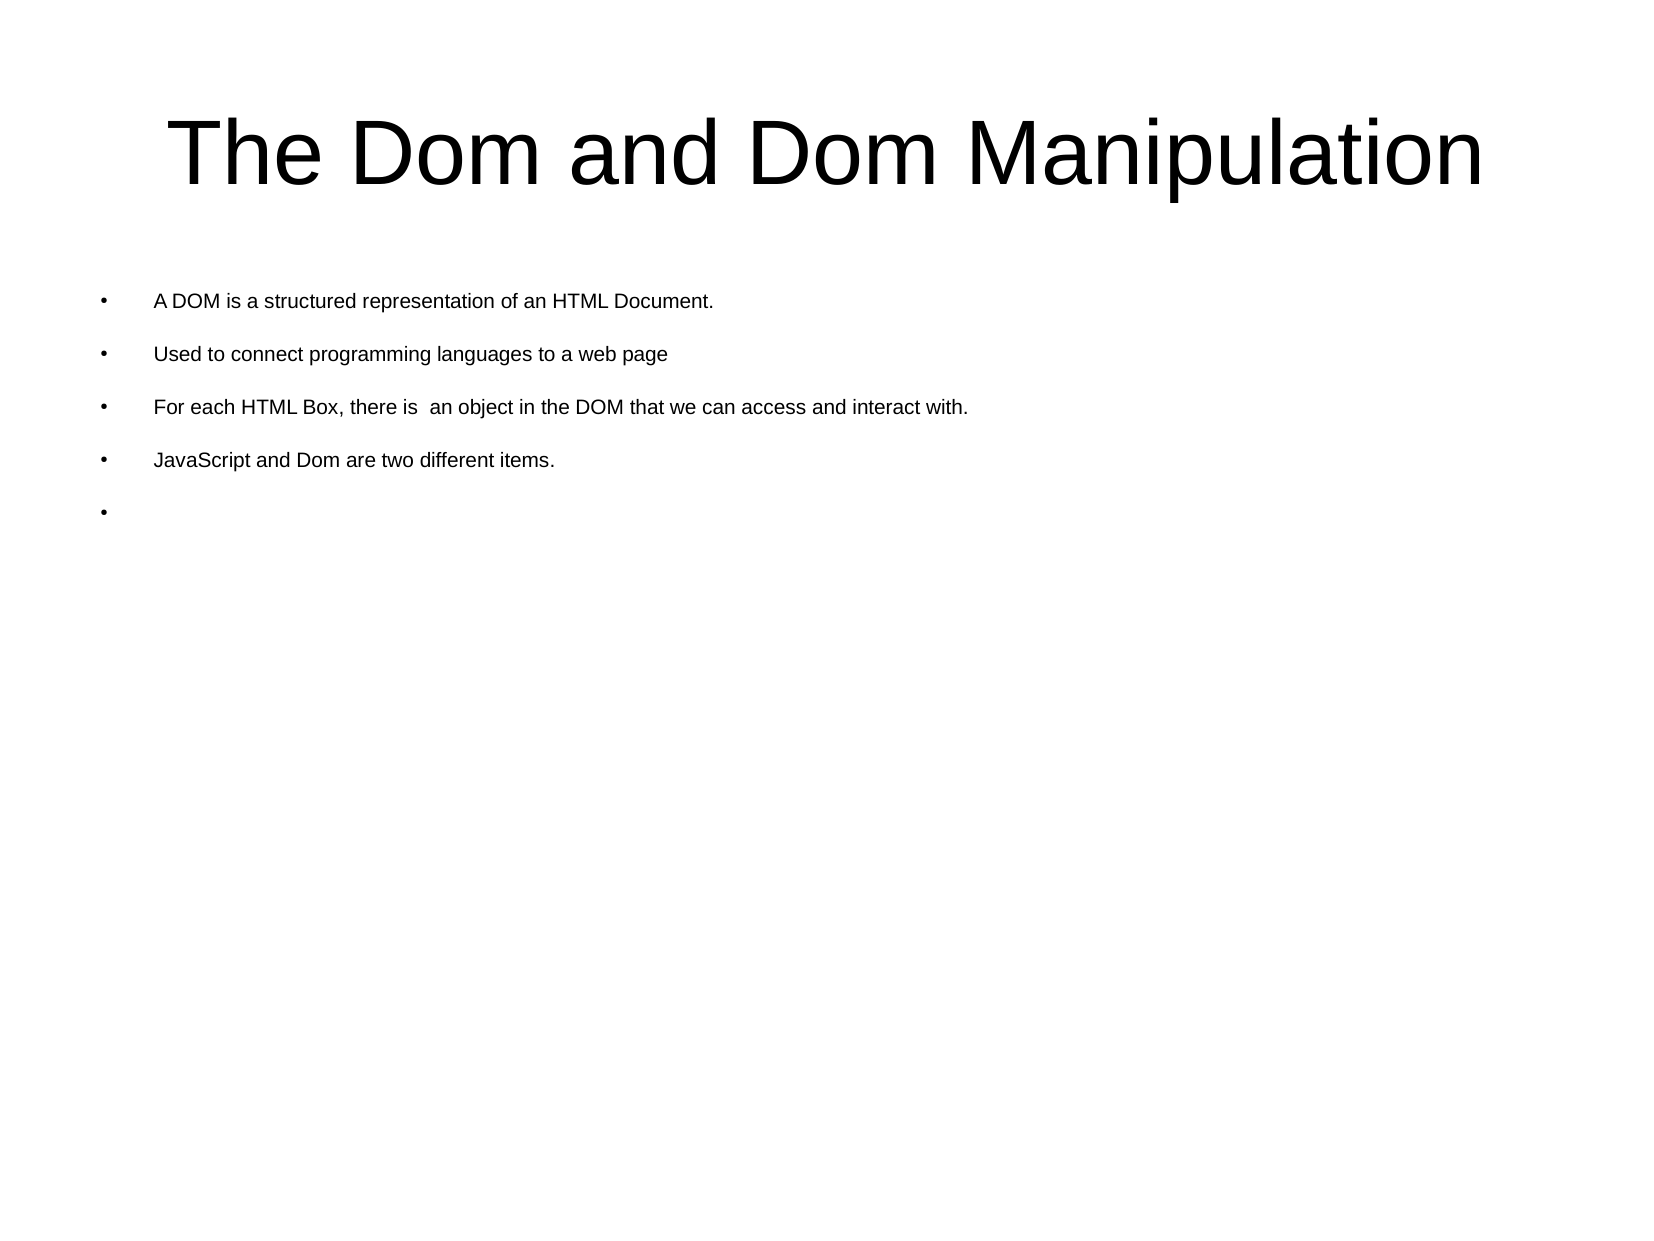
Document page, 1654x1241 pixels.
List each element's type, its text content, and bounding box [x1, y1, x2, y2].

title The Dom and Dom Manipulation [82, 49, 1571, 257]
list A DOM is a structured representation of an HTML Document. Used to connect programming languages to a web page For each HTML Box, there is an object in the DOM that we can access and interact with. JavaScript and Dom are two different items. [82, 290, 1571, 1193]
